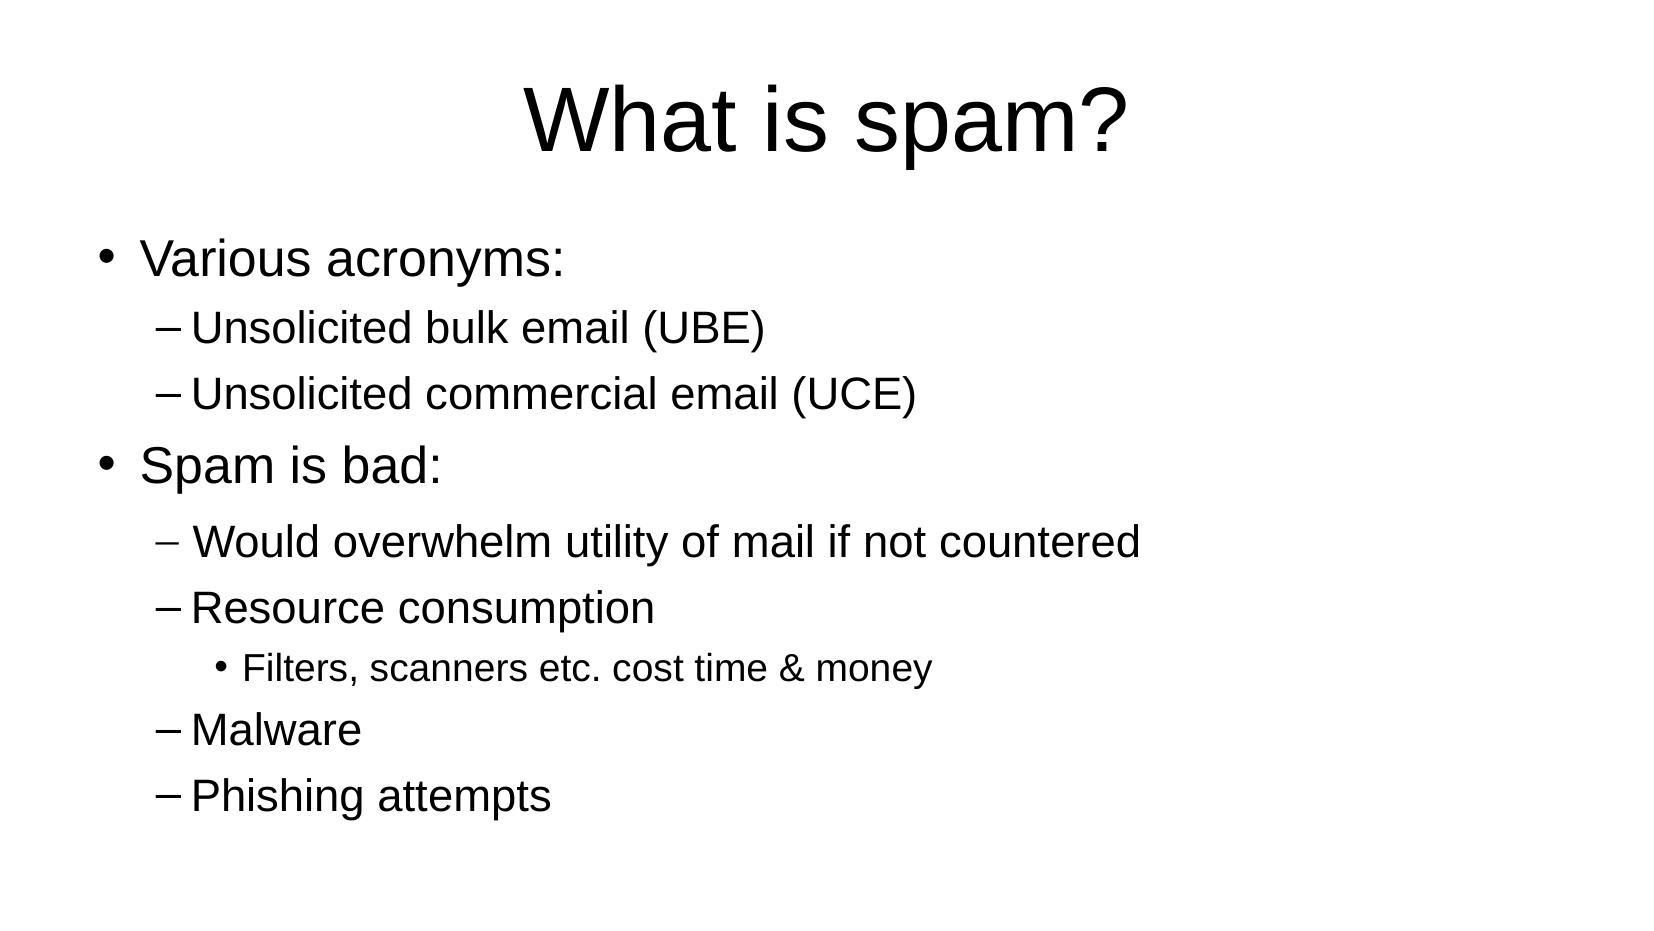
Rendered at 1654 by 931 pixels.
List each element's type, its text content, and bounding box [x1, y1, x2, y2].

title What is spam? [82, 37, 1571, 193]
list Various acronyms: Unsolicited bulk email (UBE) Unsolicited commercial email (UCE) Spam is bad: Would overwhelm utility of mail if not countered Resource consumption Filters, scanners etc. cost time & money Malware Phishing attempts [82, 217, 1571, 831]
